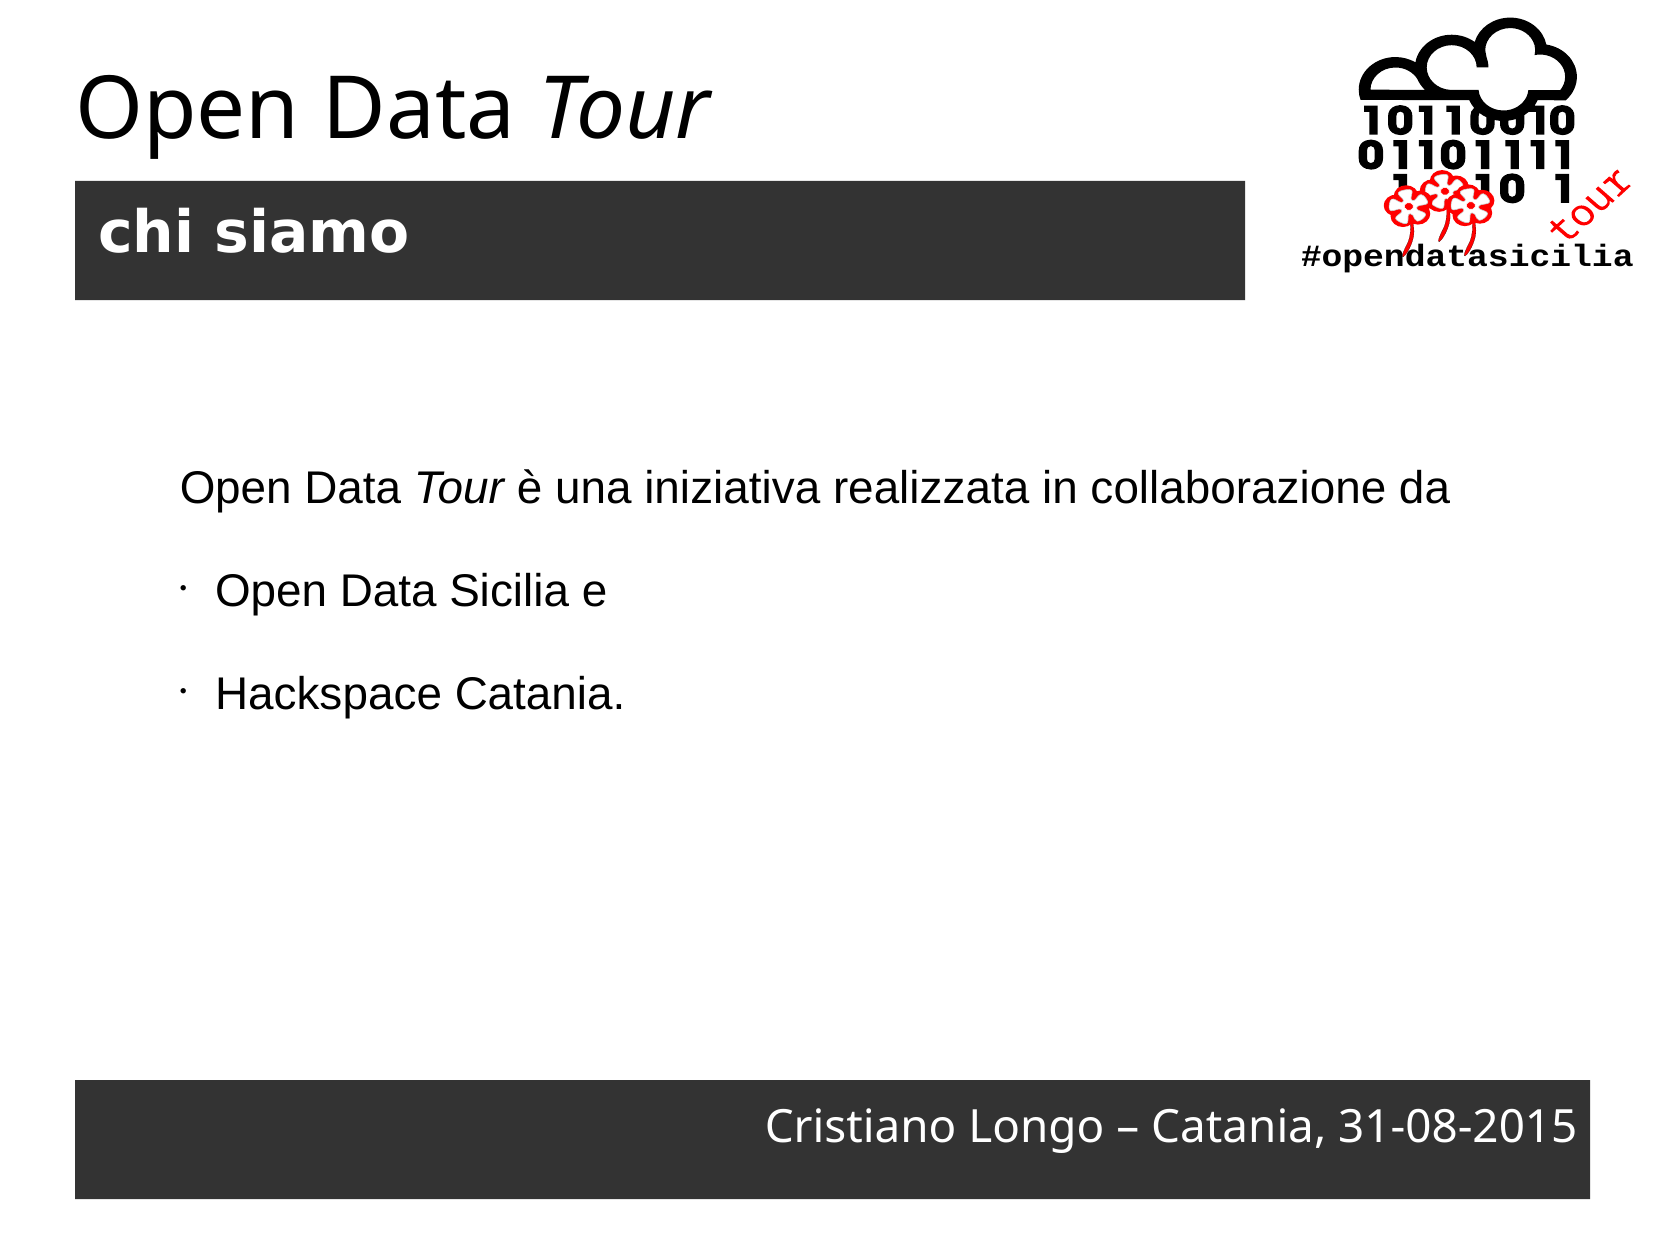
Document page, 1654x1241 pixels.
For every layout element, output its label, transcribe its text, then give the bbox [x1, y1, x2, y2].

list Cristiano Longo – Catania, 31-08-2015 [75, 1080, 1591, 1200]
text_box Open Data Tour è una iniziativa realizzata in collaborazione da Open Data Sicilia e Hackspace Catania. [165, 455, 1516, 727]
picture [1302, 17, 1633, 273]
list Open Data Tour [75, 45, 1246, 165]
list chi siamo [75, 180, 1246, 301]
